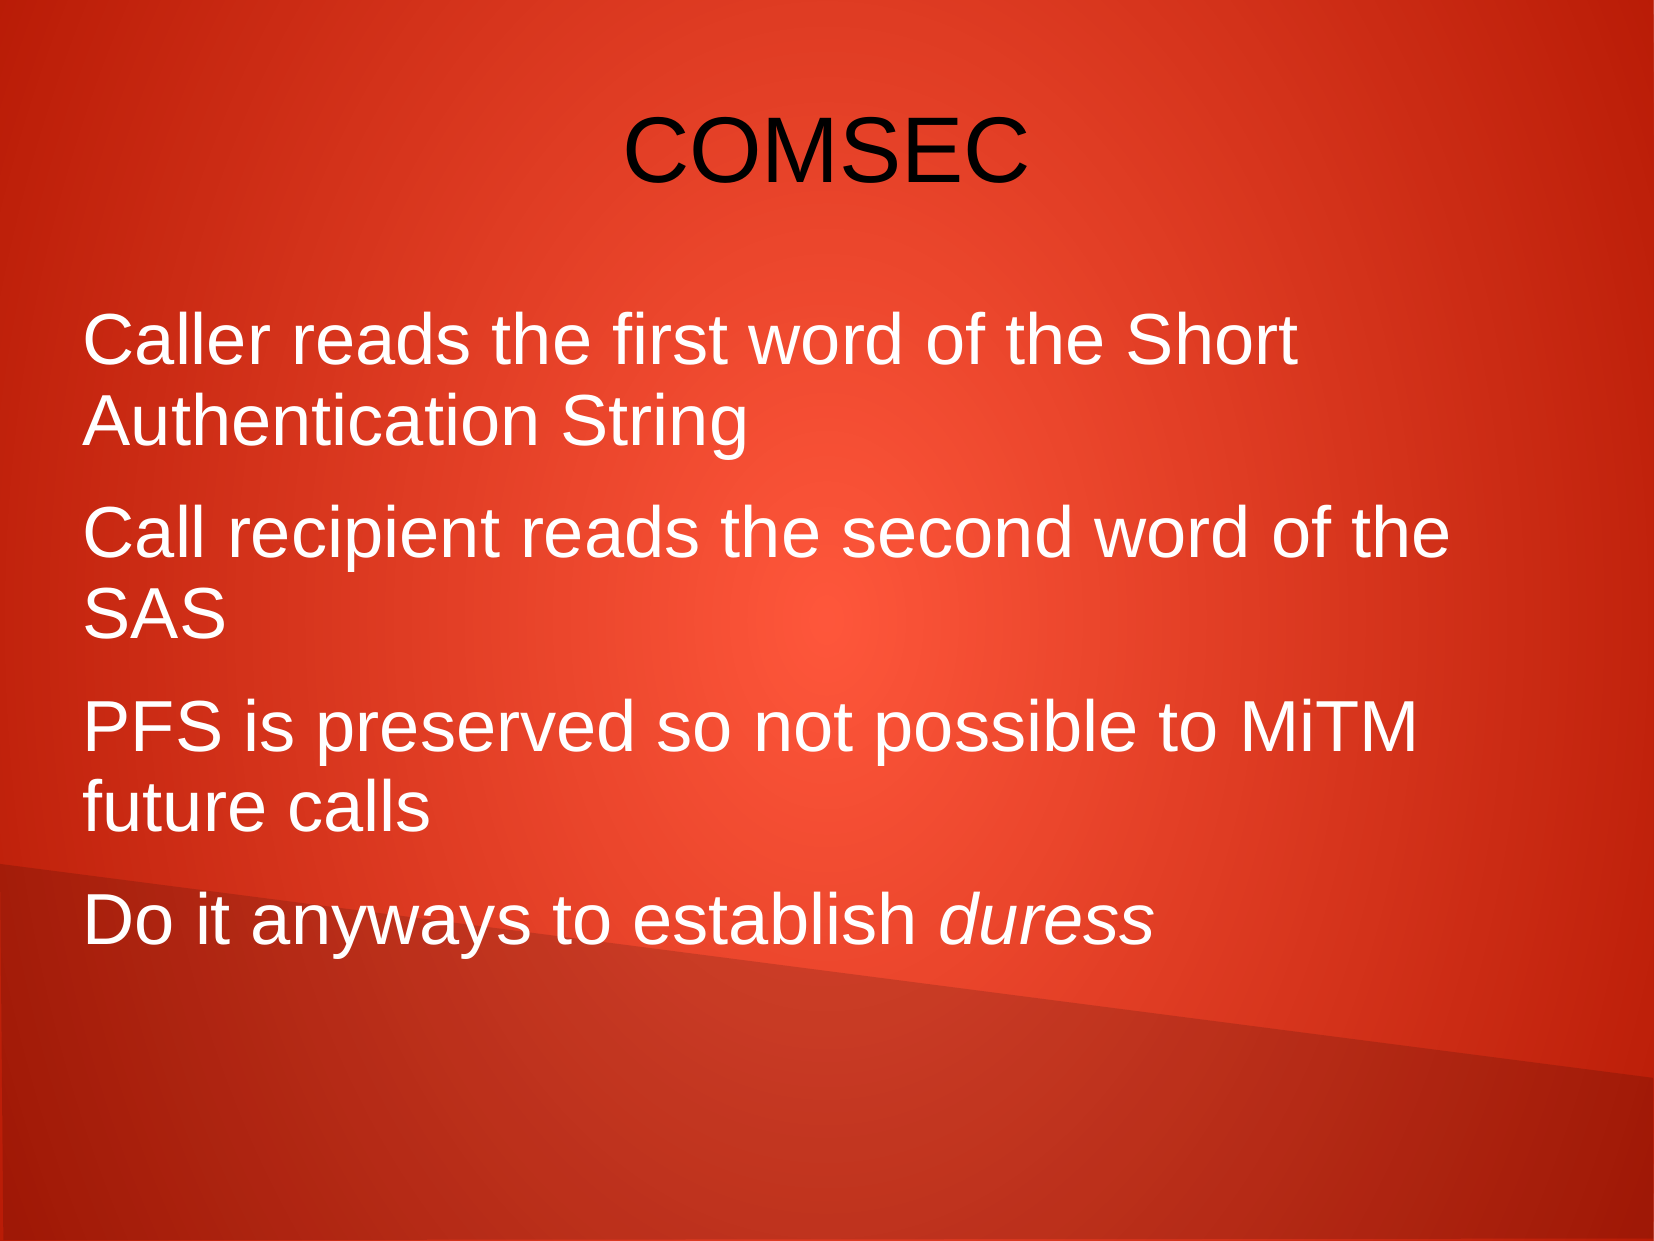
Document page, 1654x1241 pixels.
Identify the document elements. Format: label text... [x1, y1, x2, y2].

list Caller reads the first word of the Short Authentication String Call recipient reads the second word of the SAS PFS is preserved so not possible to MiTM future calls Do it anyways to establish duress [82, 299, 1571, 1019]
title COMSEC [82, 47, 1571, 252]
